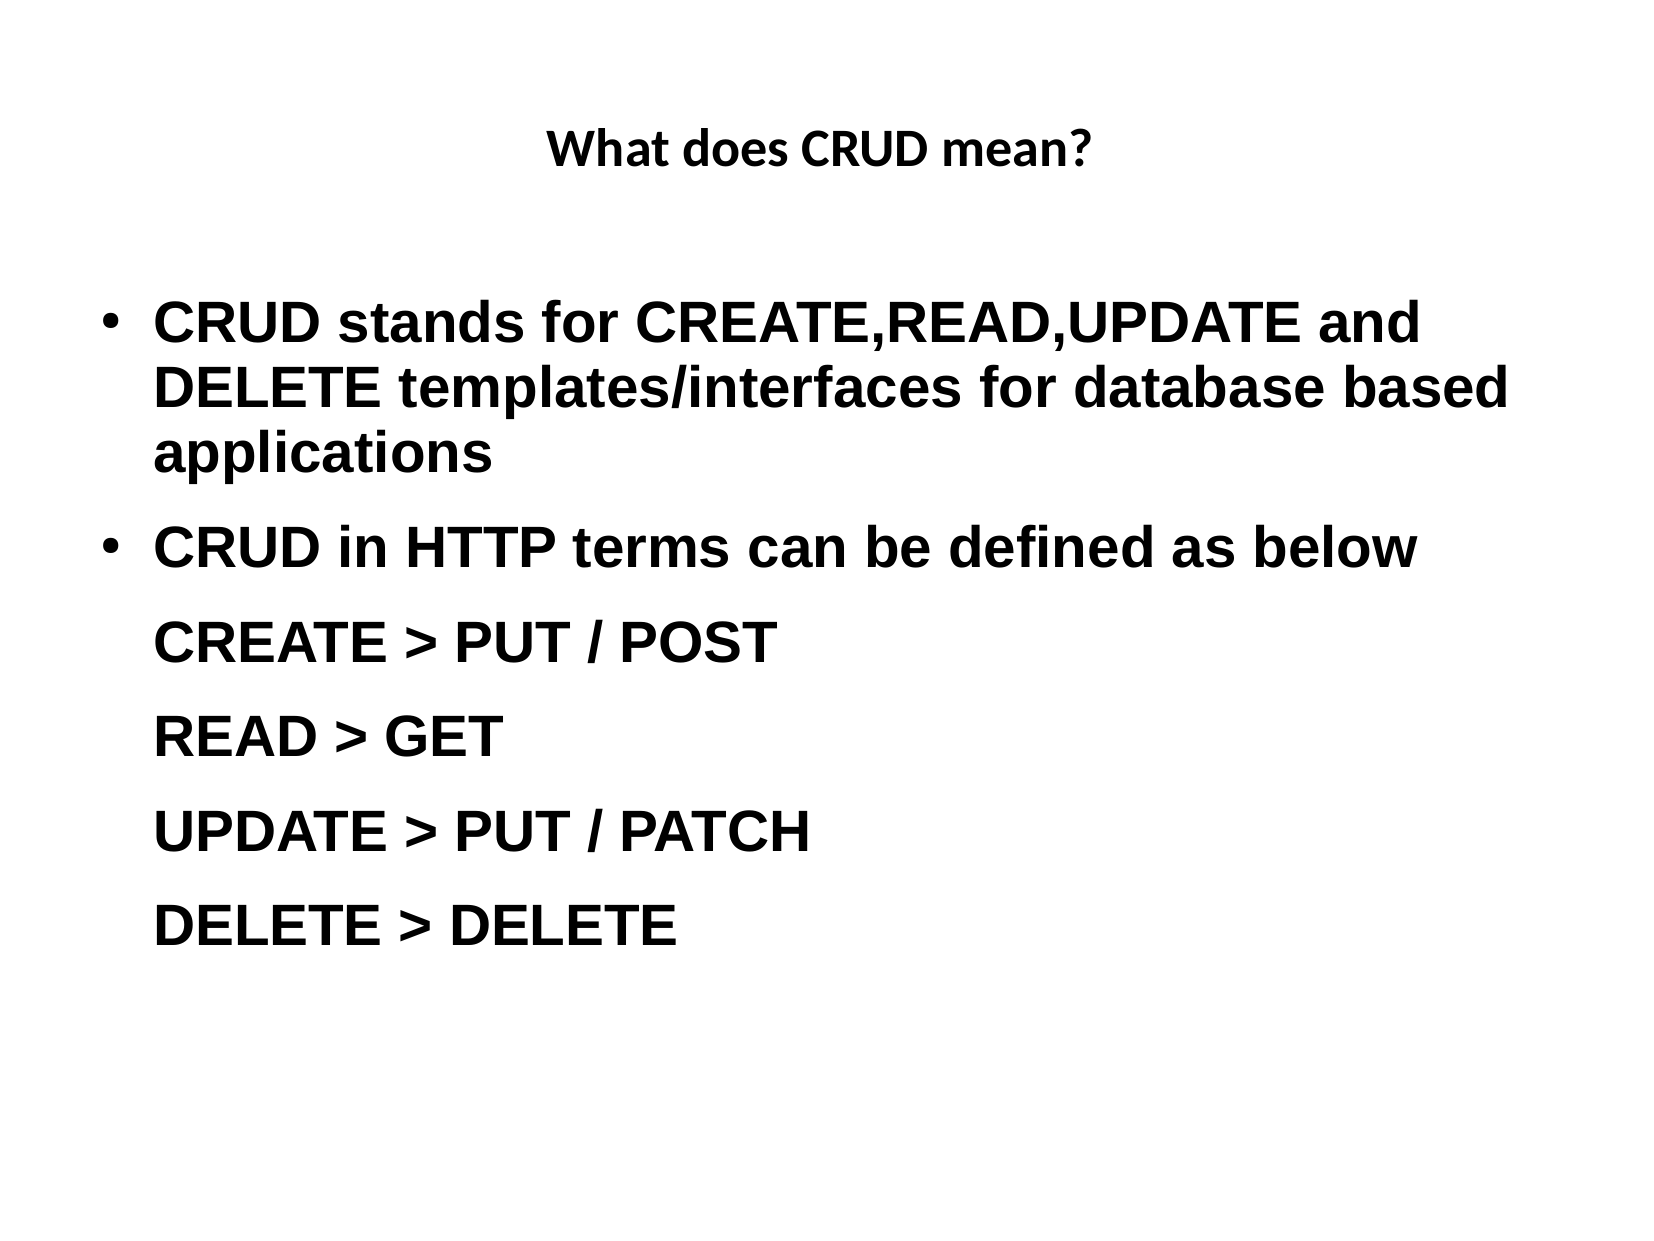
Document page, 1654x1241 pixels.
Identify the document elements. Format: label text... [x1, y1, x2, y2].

list CRUD stands for CREATE,READ,UPDATE and DELETE templates/interfaces for database based applications CRUD in HTTP terms can be defined as below CREATE > PUT / POST READ > GET UPDATE > PUT / PATCH DELETE > DELETE [82, 290, 1571, 1153]
title What does CRUD mean? [82, 49, 1571, 257]
